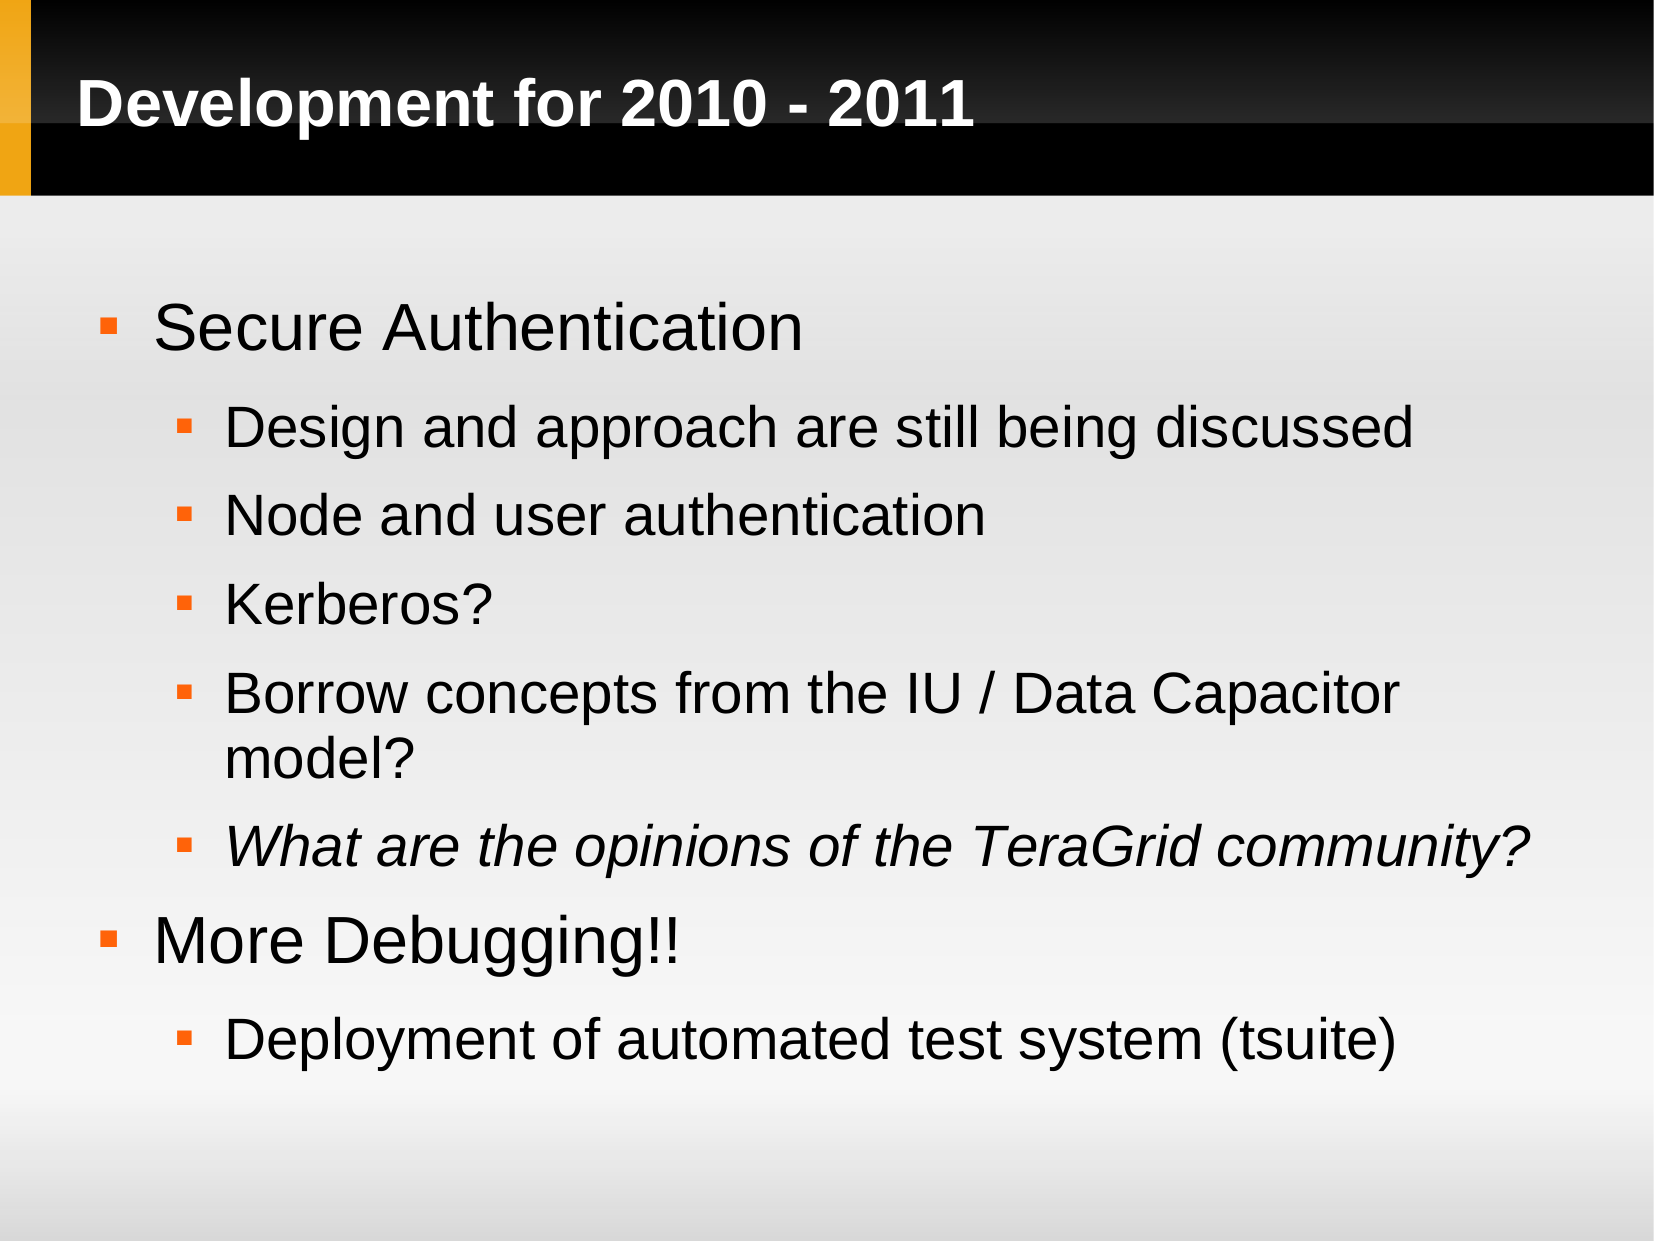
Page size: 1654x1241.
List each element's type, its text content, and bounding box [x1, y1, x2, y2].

title Development for 2010 - 2011 [76, 0, 1565, 208]
picture [0, 0, 1654, 1241]
list Secure Authentication Design and approach are still being discussed Node and user authentication Kerberos? Borrow concepts from the IU / Data Capacitor model? What are the opinions of the TeraGrid community? More Debugging!! Deployment of automated test system (tsuite) [82, 290, 1571, 1143]
